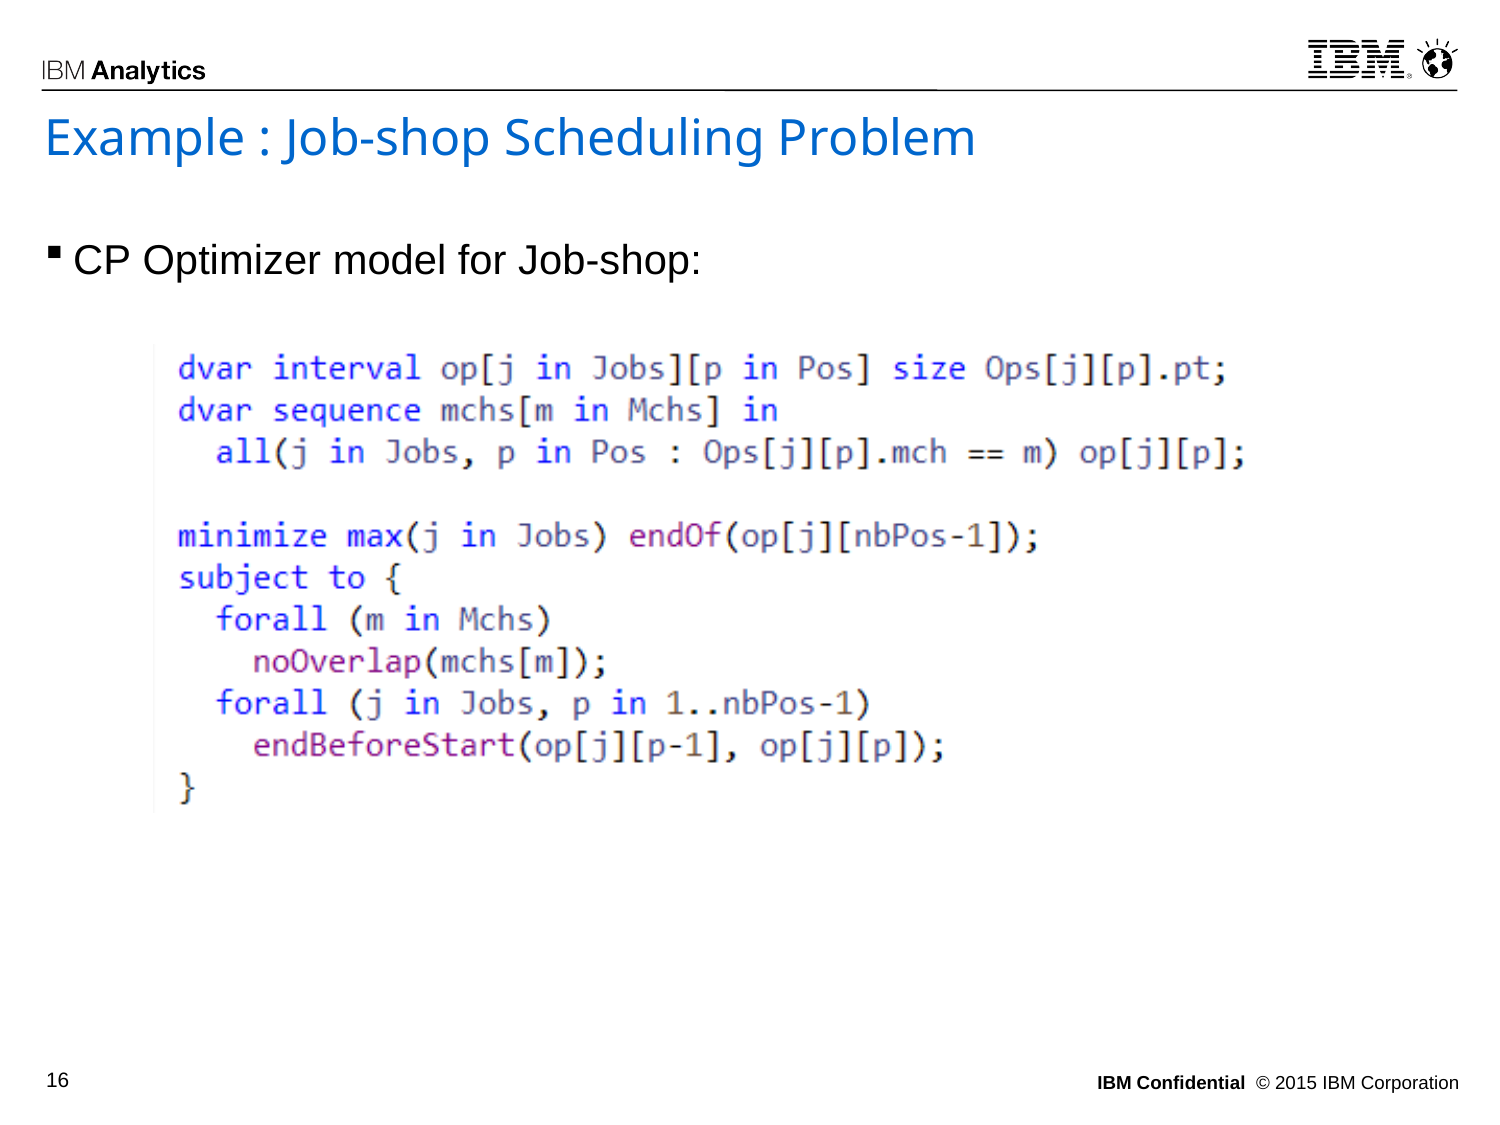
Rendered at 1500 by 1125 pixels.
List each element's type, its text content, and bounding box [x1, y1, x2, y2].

picture [1294, 24, 1469, 91]
title Example : Job-shop Scheduling Problem [29, 97, 1500, 203]
list CP Optimizer model for Job-shop: [29, 224, 1426, 1054]
picture [153, 344, 1276, 814]
picture [24, 42, 224, 99]
